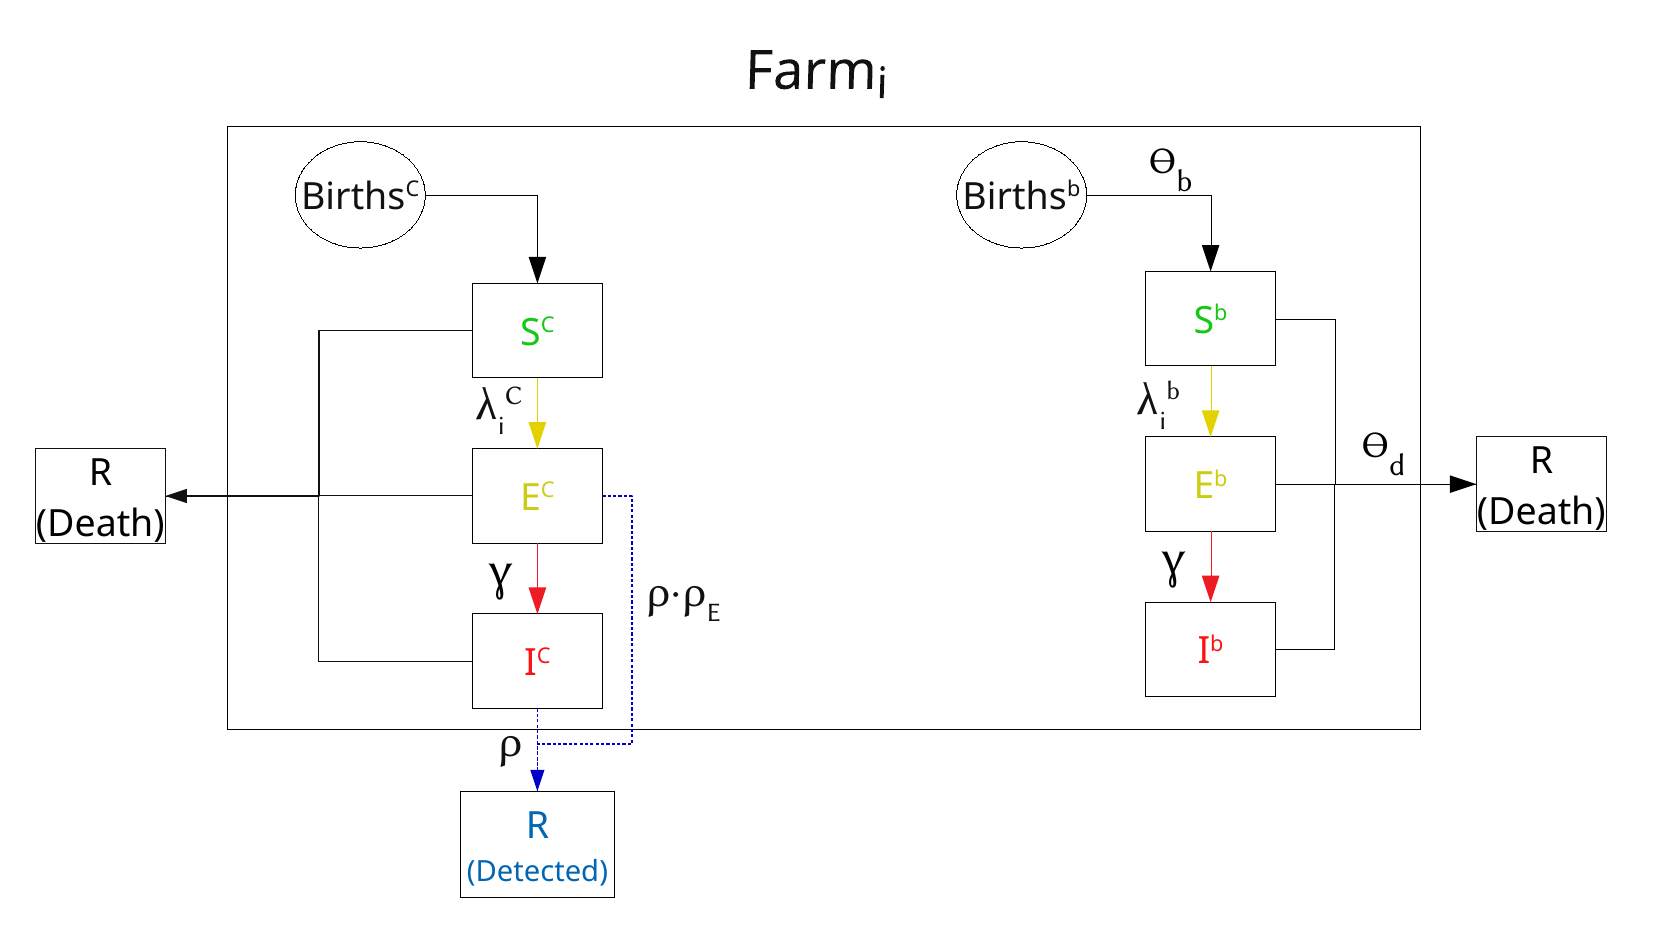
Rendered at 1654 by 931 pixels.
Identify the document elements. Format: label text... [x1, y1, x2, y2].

text_box ɣ [1145, 519, 1205, 622]
text_box ρ·ρE [631, 558, 774, 662]
text_box R (Detected) [460, 791, 615, 898]
text_box ρ [484, 708, 556, 799]
text_box λiC [460, 371, 556, 475]
text_box Ib [1145, 602, 1276, 697]
text_box Farmi [696, 35, 937, 107]
text_box ϴd [1346, 401, 1441, 520]
text_box SC [472, 283, 603, 378]
text_box Eb [1145, 436, 1276, 532]
text_box R (Death) [1476, 436, 1607, 532]
text_box [1217, 320, 1335, 484]
text_box Birthsb [956, 141, 1087, 249]
text_box Eb [1218, 476, 1224, 485]
text_box [532, 544, 537, 587]
text_box [1212, 126, 1421, 484]
text_box [227, 497, 484, 730]
text_box [1205, 532, 1211, 575]
text_box R (Death) [35, 448, 166, 544]
text_box [320, 331, 472, 495]
text_box IC [472, 613, 603, 709]
text_box ɣ [472, 531, 532, 634]
text_box [1212, 485, 1334, 649]
text_box [227, 126, 1421, 730]
text_box [1205, 589, 1210, 602]
text_box EC [472, 448, 603, 544]
text_box λib [1212, 366, 1217, 410]
text_box λib [1122, 366, 1217, 470]
text_box BirthsC [295, 141, 426, 249]
text_box Sb [1145, 271, 1276, 366]
text_box ϴb [1133, 118, 1229, 237]
text_box [532, 601, 536, 613]
text_box [319, 496, 472, 661]
